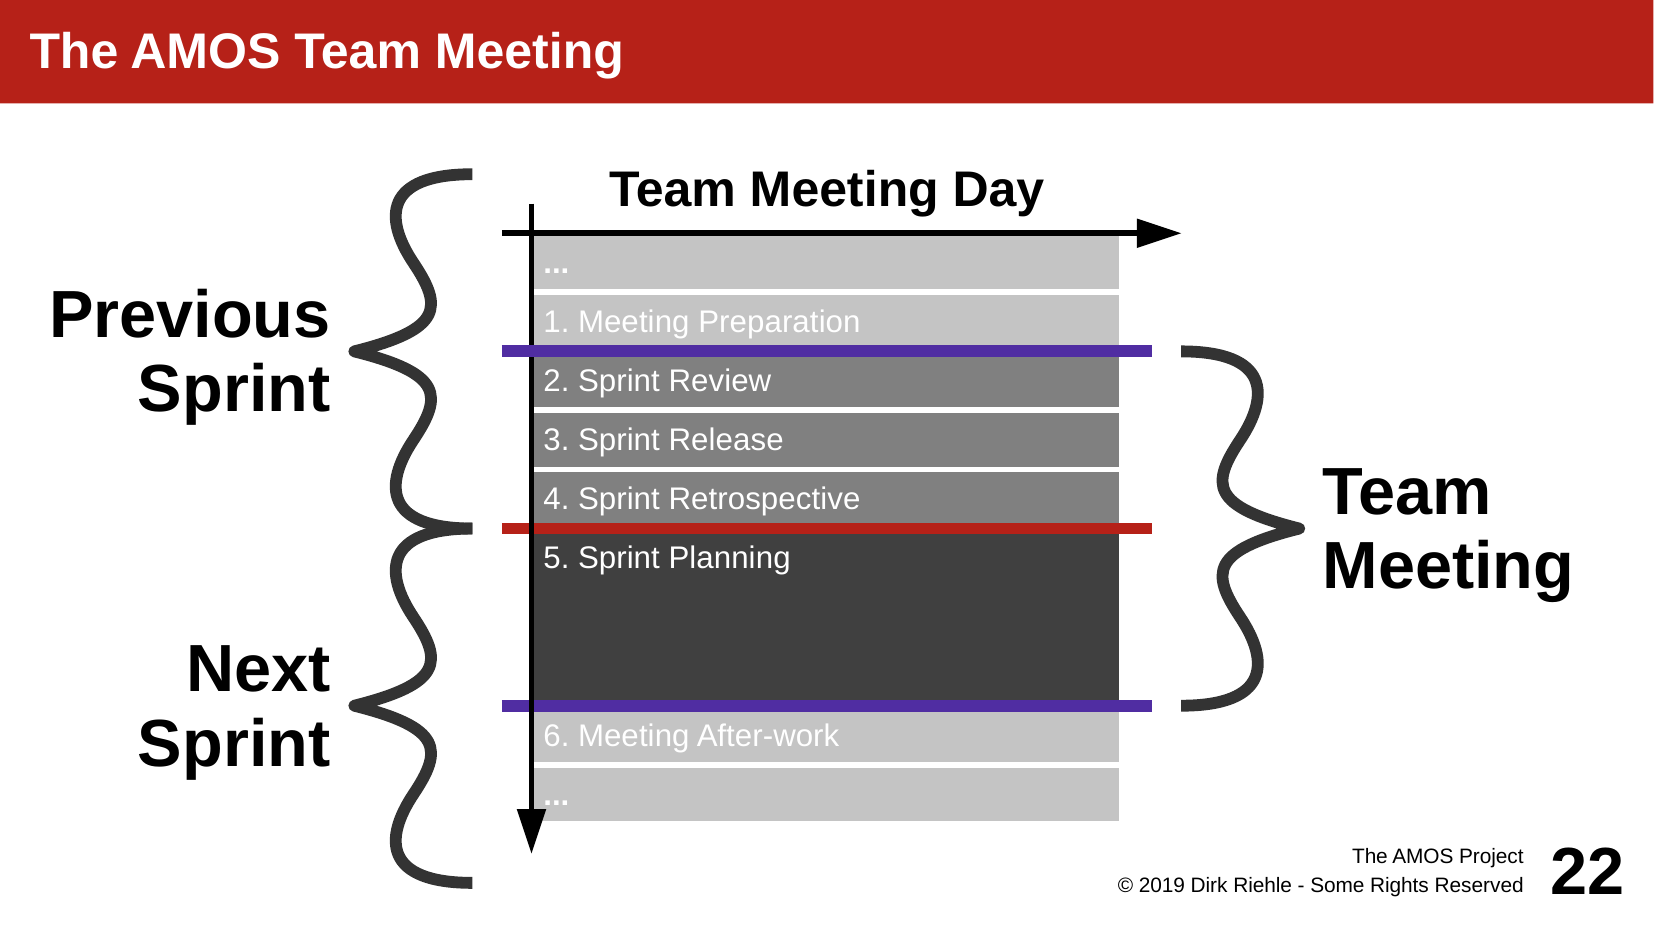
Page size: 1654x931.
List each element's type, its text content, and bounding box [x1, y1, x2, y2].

text_box 4. Sprint Retrospective [534, 469, 1123, 523]
text_box 2. Sprint Review [534, 357, 1123, 411]
text_box Team Meeting [1299, 410, 1654, 647]
text_box Previous Sprint [0, 233, 355, 470]
text_box Team Meeting Day [531, 144, 1123, 234]
text_box 5. Sprint Planning [534, 534, 1123, 700]
text_box 1. Meeting Preparation [534, 292, 1123, 345]
text_box ... [534, 765, 1123, 824]
text_box 6. Meeting After-work [534, 712, 1123, 765]
text_box 3. Sprint Release [534, 411, 1123, 469]
text_box ... [534, 236, 1123, 292]
text_box Next Sprint [0, 587, 355, 824]
title The AMOS Team Meeting [0, 0, 1654, 104]
